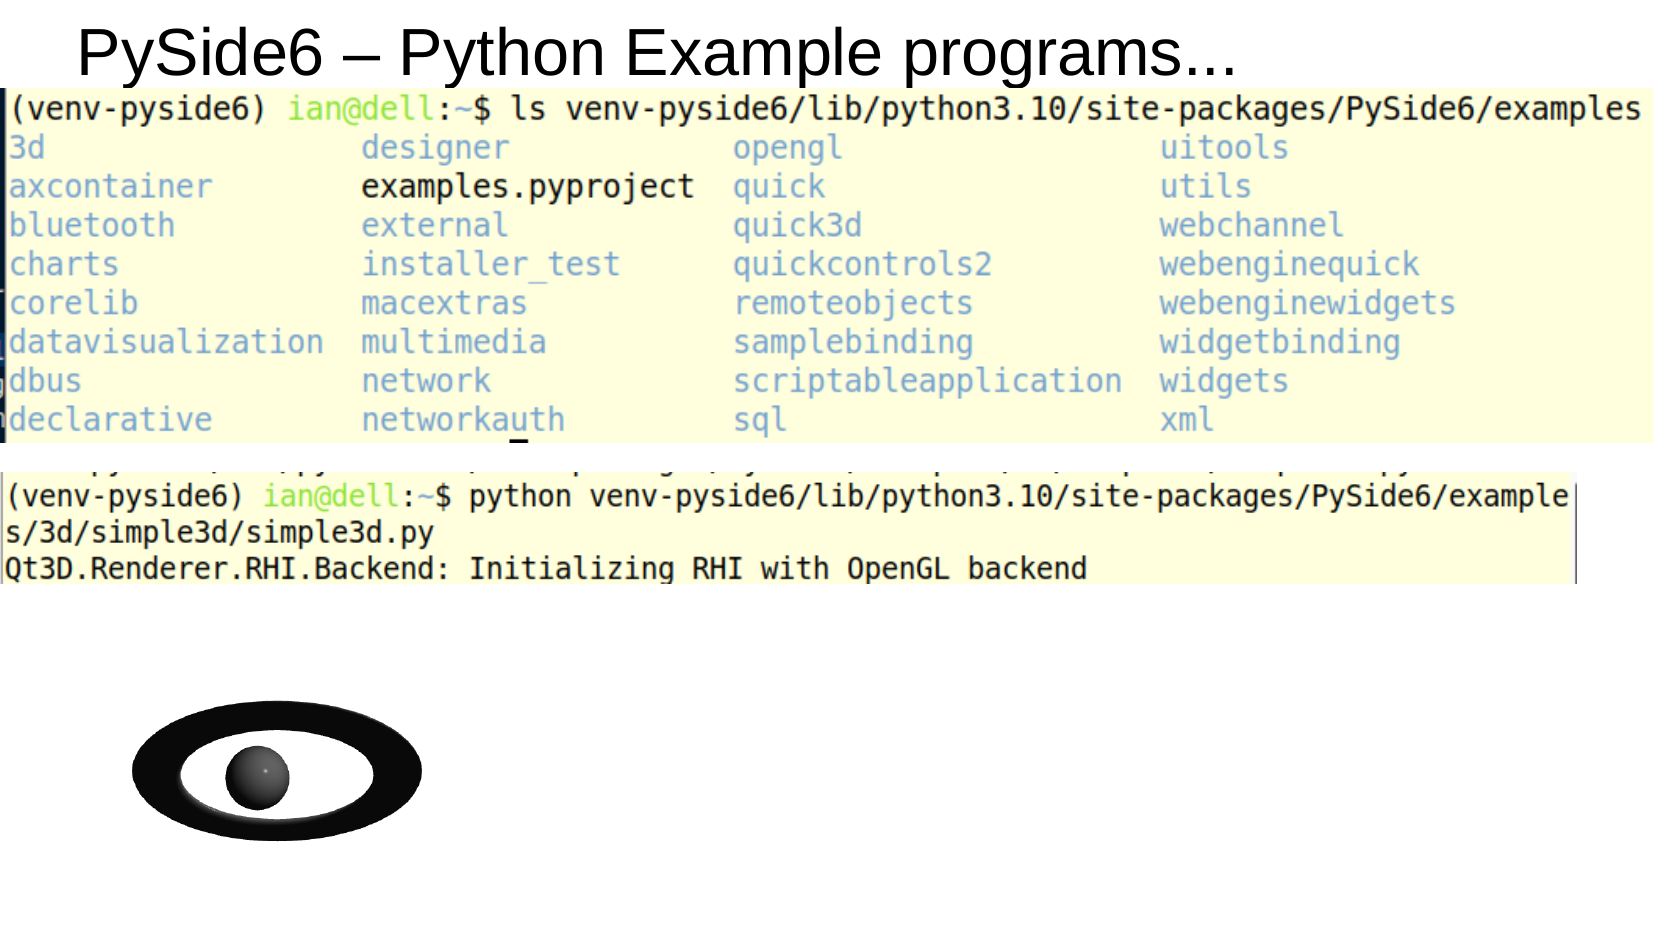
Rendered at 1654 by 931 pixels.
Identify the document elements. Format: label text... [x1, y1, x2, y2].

picture [59, 648, 502, 886]
picture [0, 88, 1654, 443]
picture [0, 472, 1577, 584]
subtitle PySide6 – Python Example programs... [76, 14, 1625, 88]
